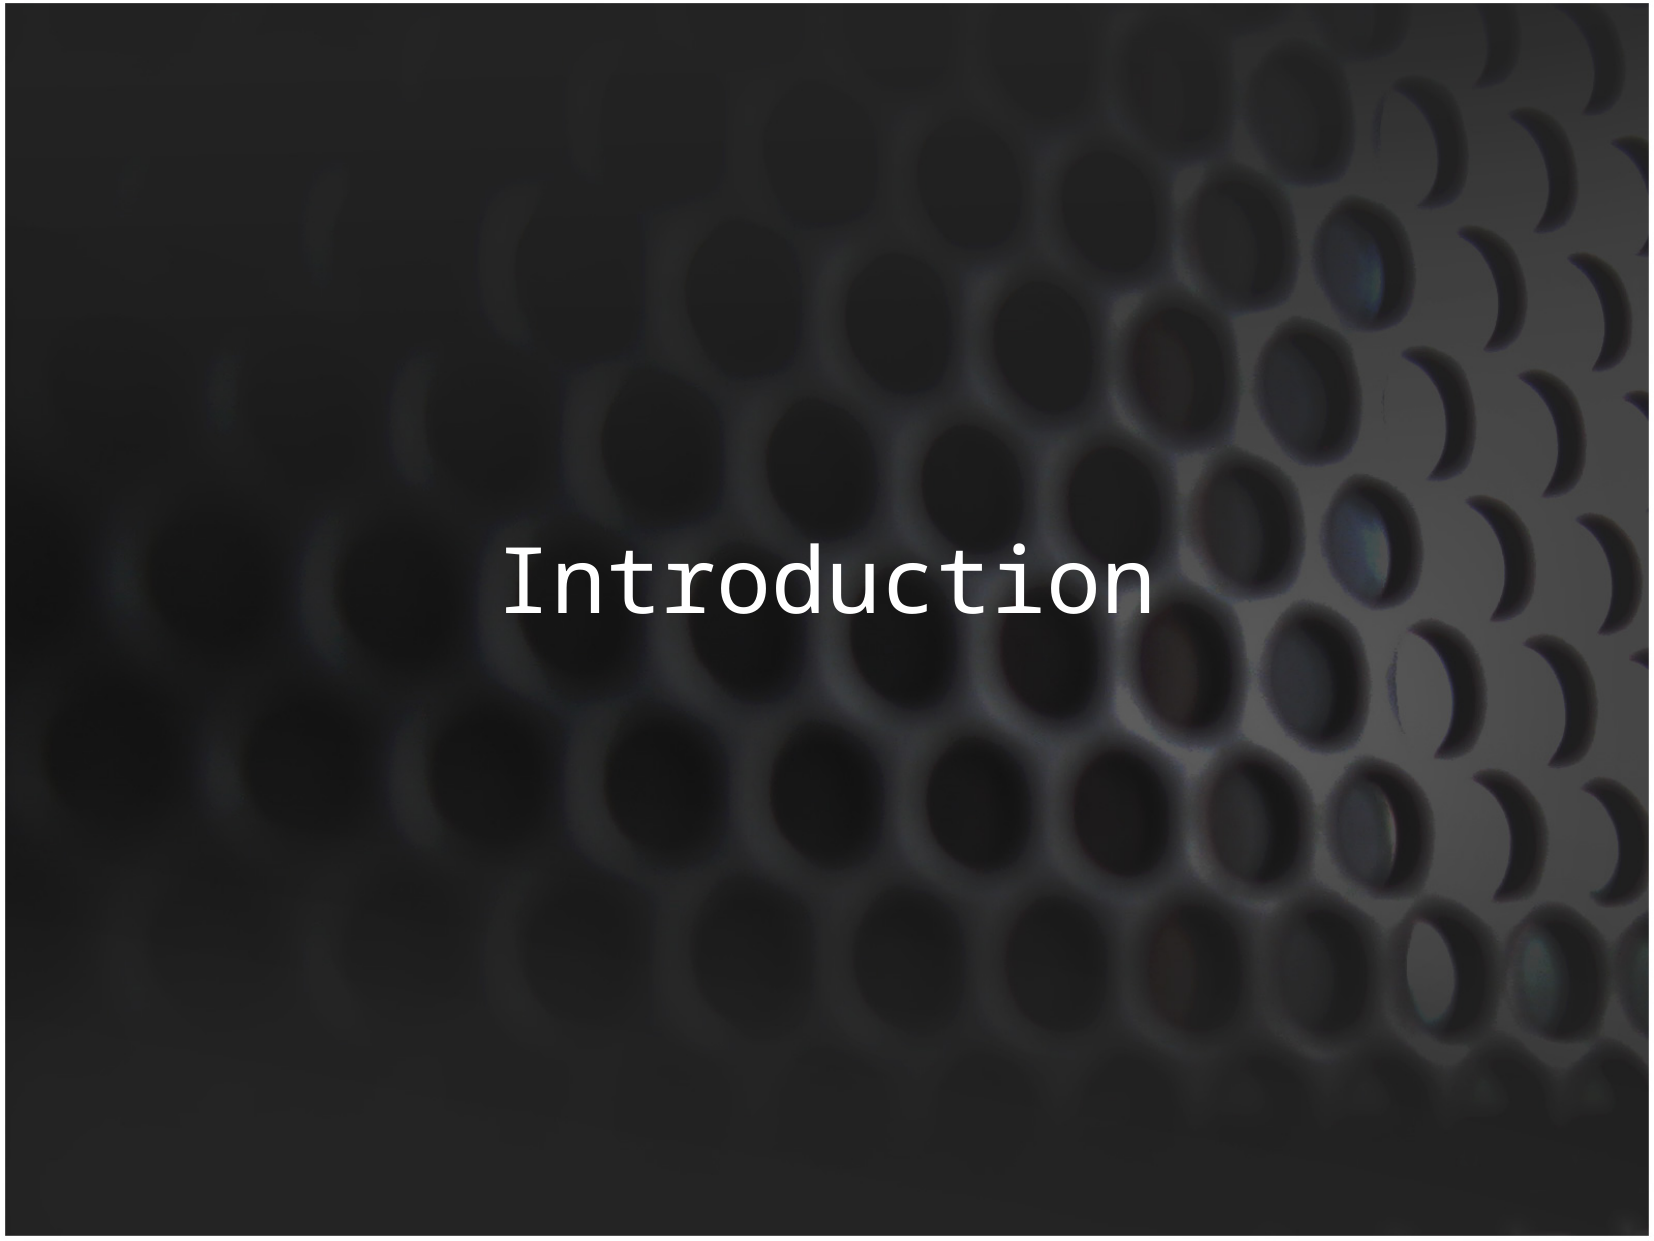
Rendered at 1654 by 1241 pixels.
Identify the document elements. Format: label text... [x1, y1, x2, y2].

title Introduction [82, 474, 1571, 682]
picture [0, 0, 1654, 1241]
